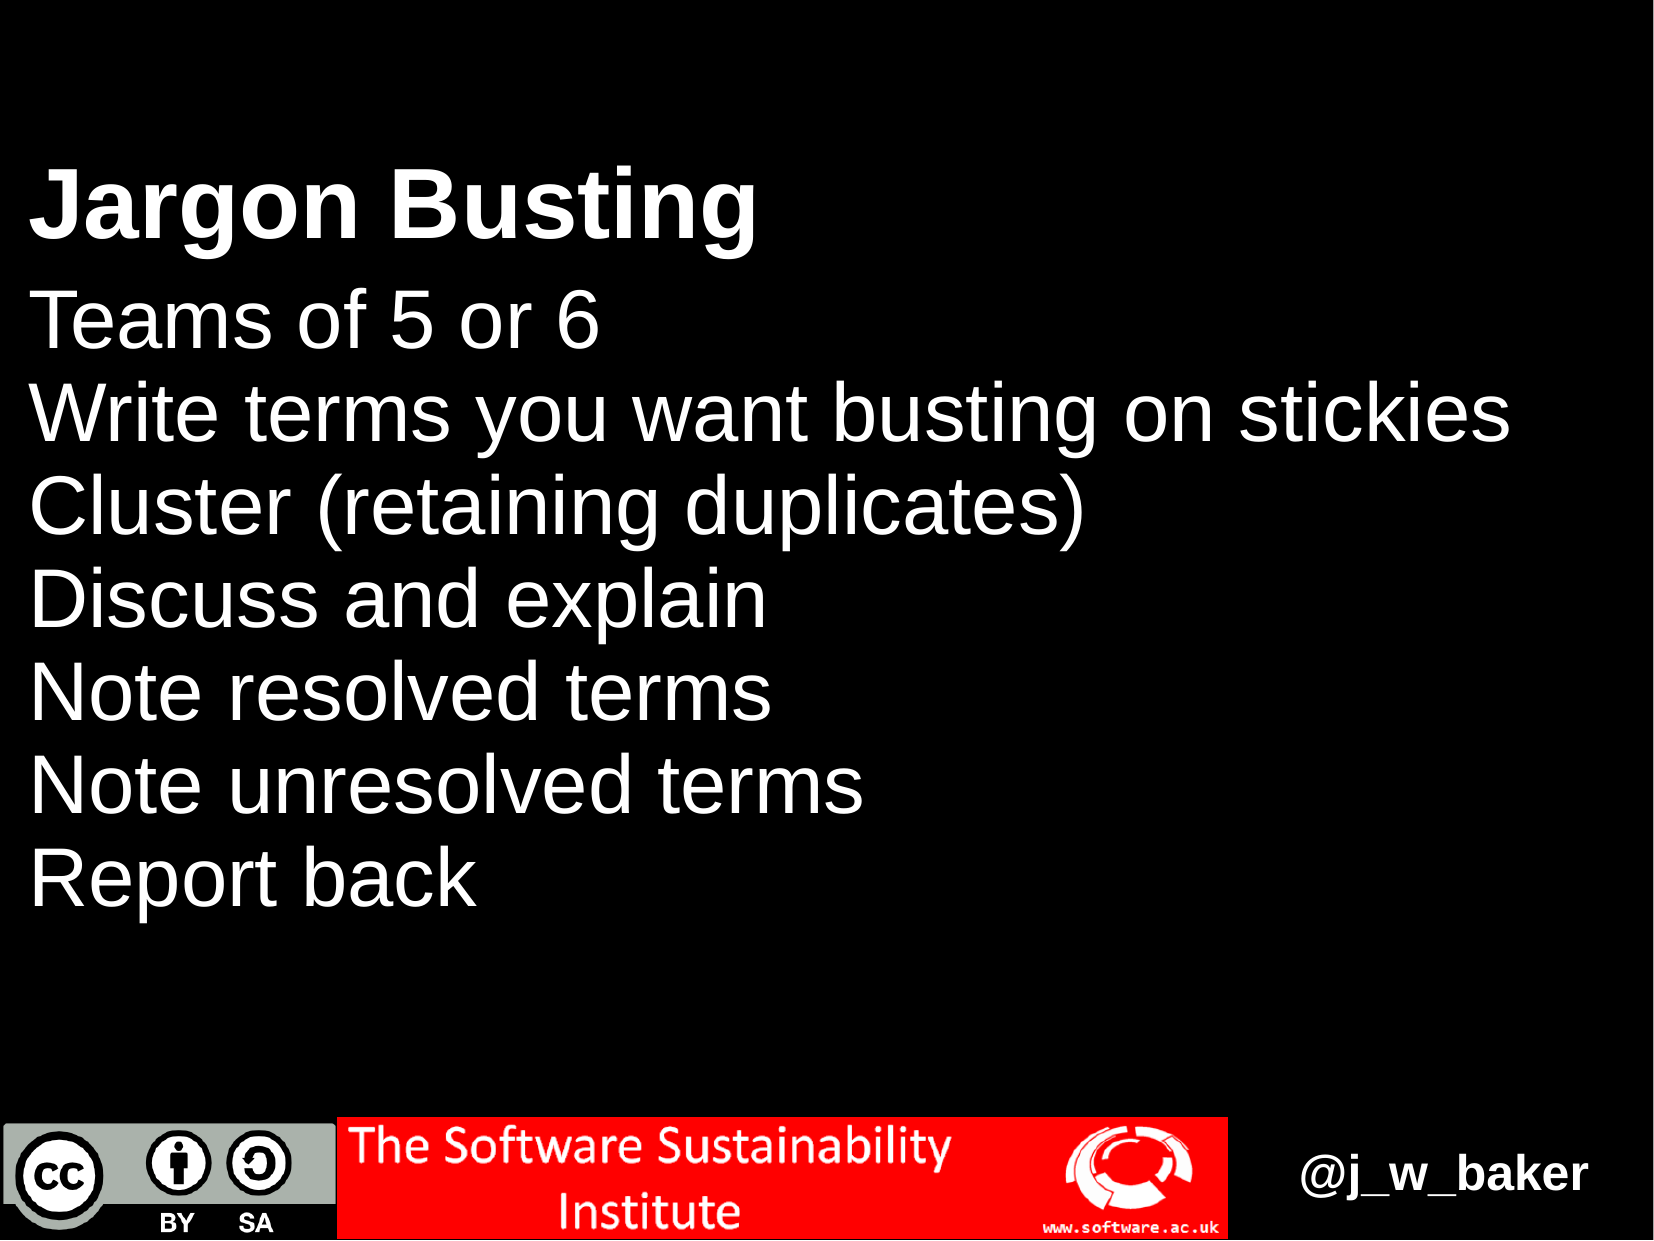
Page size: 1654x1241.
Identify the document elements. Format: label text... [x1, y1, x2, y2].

text_box @j_w_baker [1266, 1085, 1622, 1241]
picture [0, 1117, 1228, 1239]
text_box Jargon Busting Teams of 5 or 6 Write terms you want busting on stickies Cluster (retaining duplicates) Discuss and explain Note resolved terms Note unresolved terms Report back [28, 146, 1623, 926]
